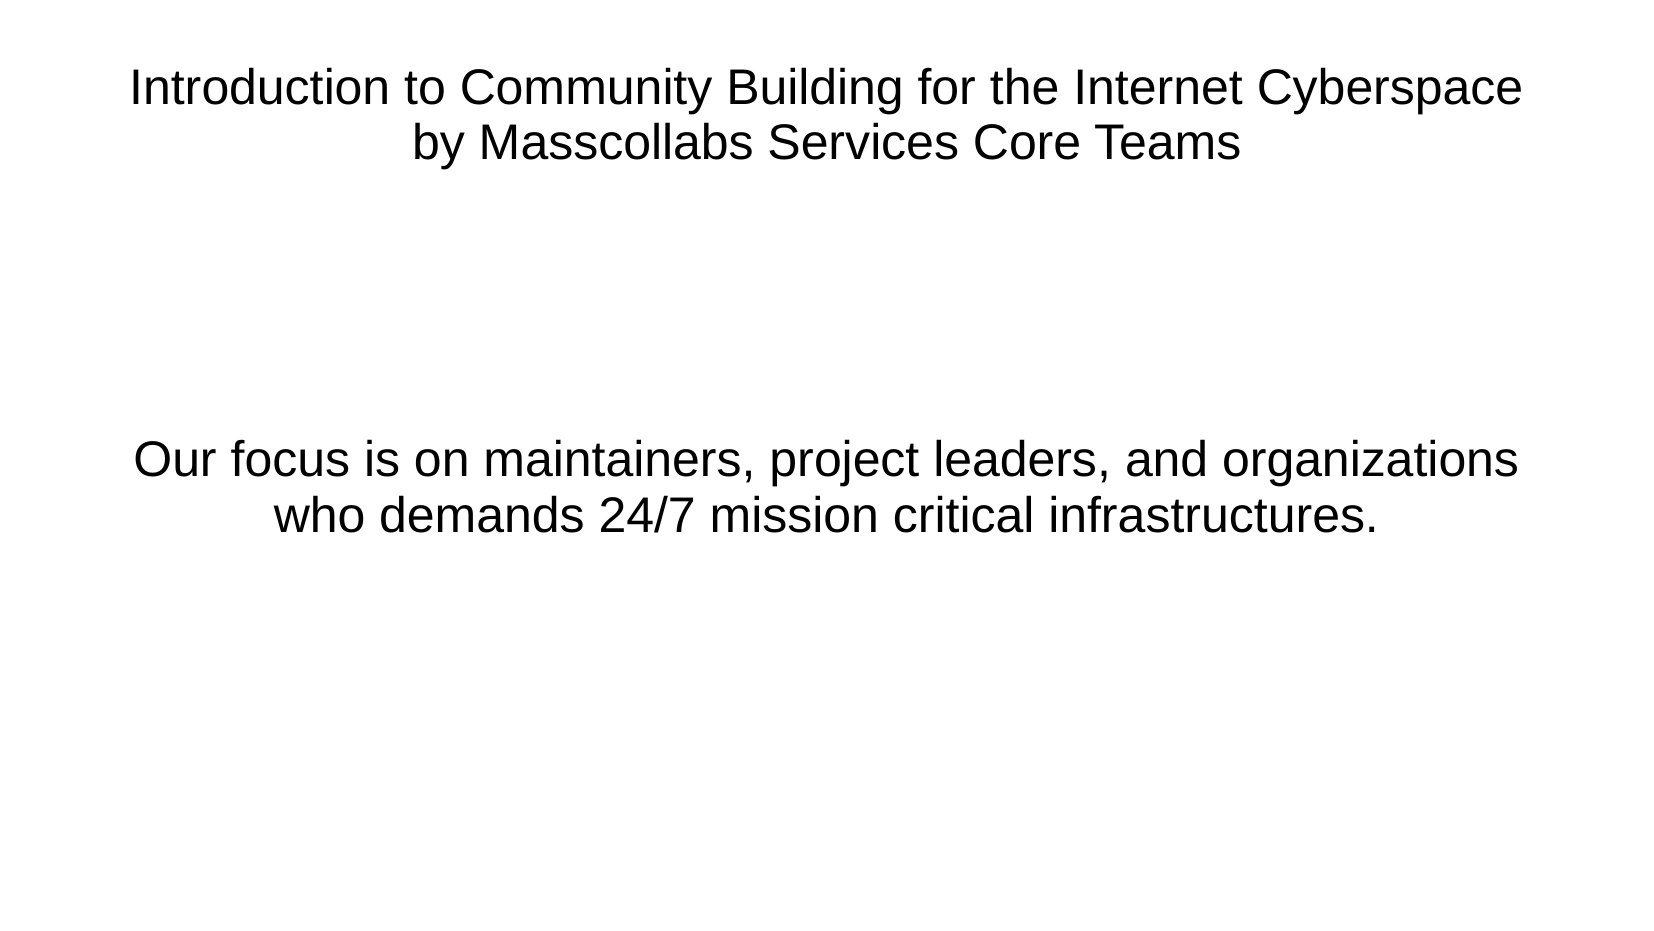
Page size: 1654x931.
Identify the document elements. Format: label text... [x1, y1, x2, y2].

title Introduction to Community Building for the Internet Cyberspace by Masscollabs Services Core Teams [82, 37, 1571, 193]
subtitle Our focus is on maintainers, project leaders, and organizations who demands 24/7 mission critical infrastructures. [82, 217, 1571, 758]
